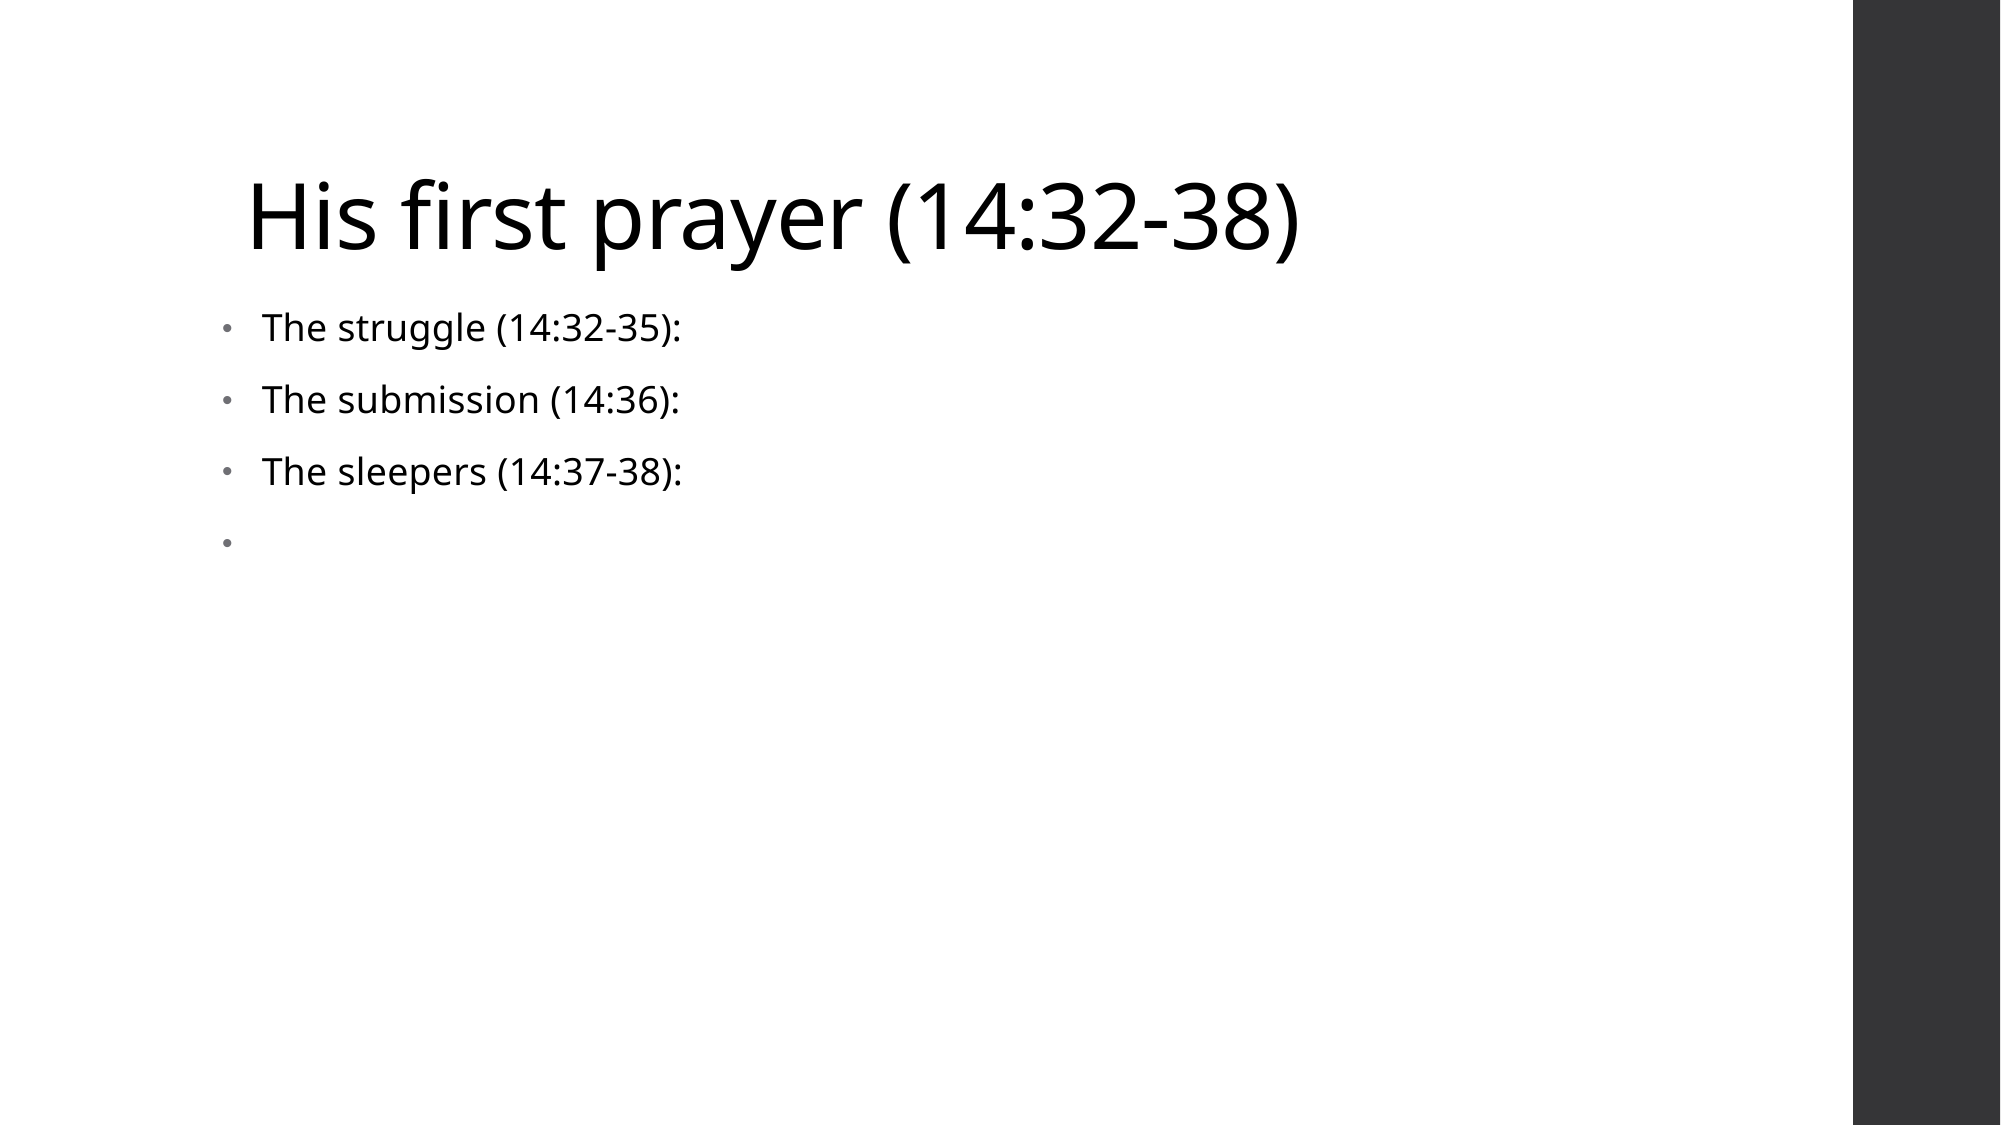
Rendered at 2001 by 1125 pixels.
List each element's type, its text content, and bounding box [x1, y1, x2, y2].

title His first prayer (14:32-38) [206, 60, 1797, 278]
list The struggle (14:32-35): The submission (14:36): The sleepers (14:37-38): [206, 299, 1617, 1014]
